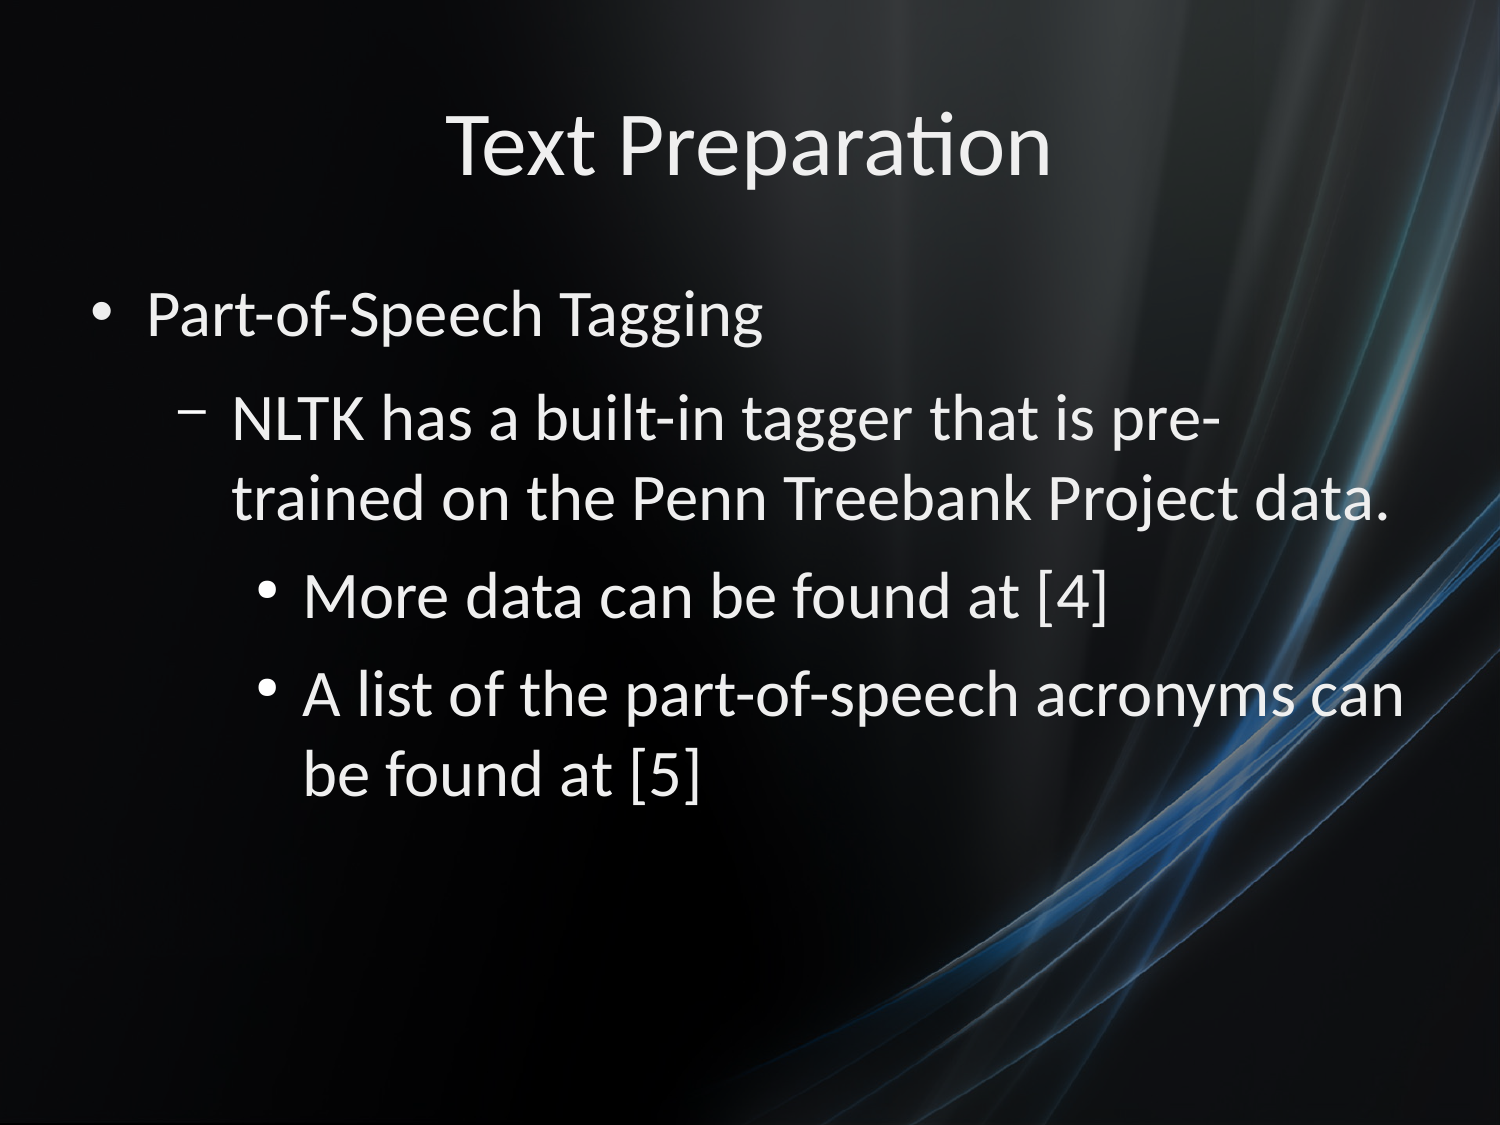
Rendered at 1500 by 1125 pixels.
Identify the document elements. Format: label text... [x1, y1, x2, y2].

list Part-of-Speech Tagging NLTK has a built-in tagger that is pre-trained on the Penn Treebank Project data. More data can be found at [4] A list of the part-of-speech acronyms can be found at [5] [75, 262, 1425, 1005]
text_box [0, 0, 1500, 1125]
title Text Preparation [75, 45, 1425, 233]
